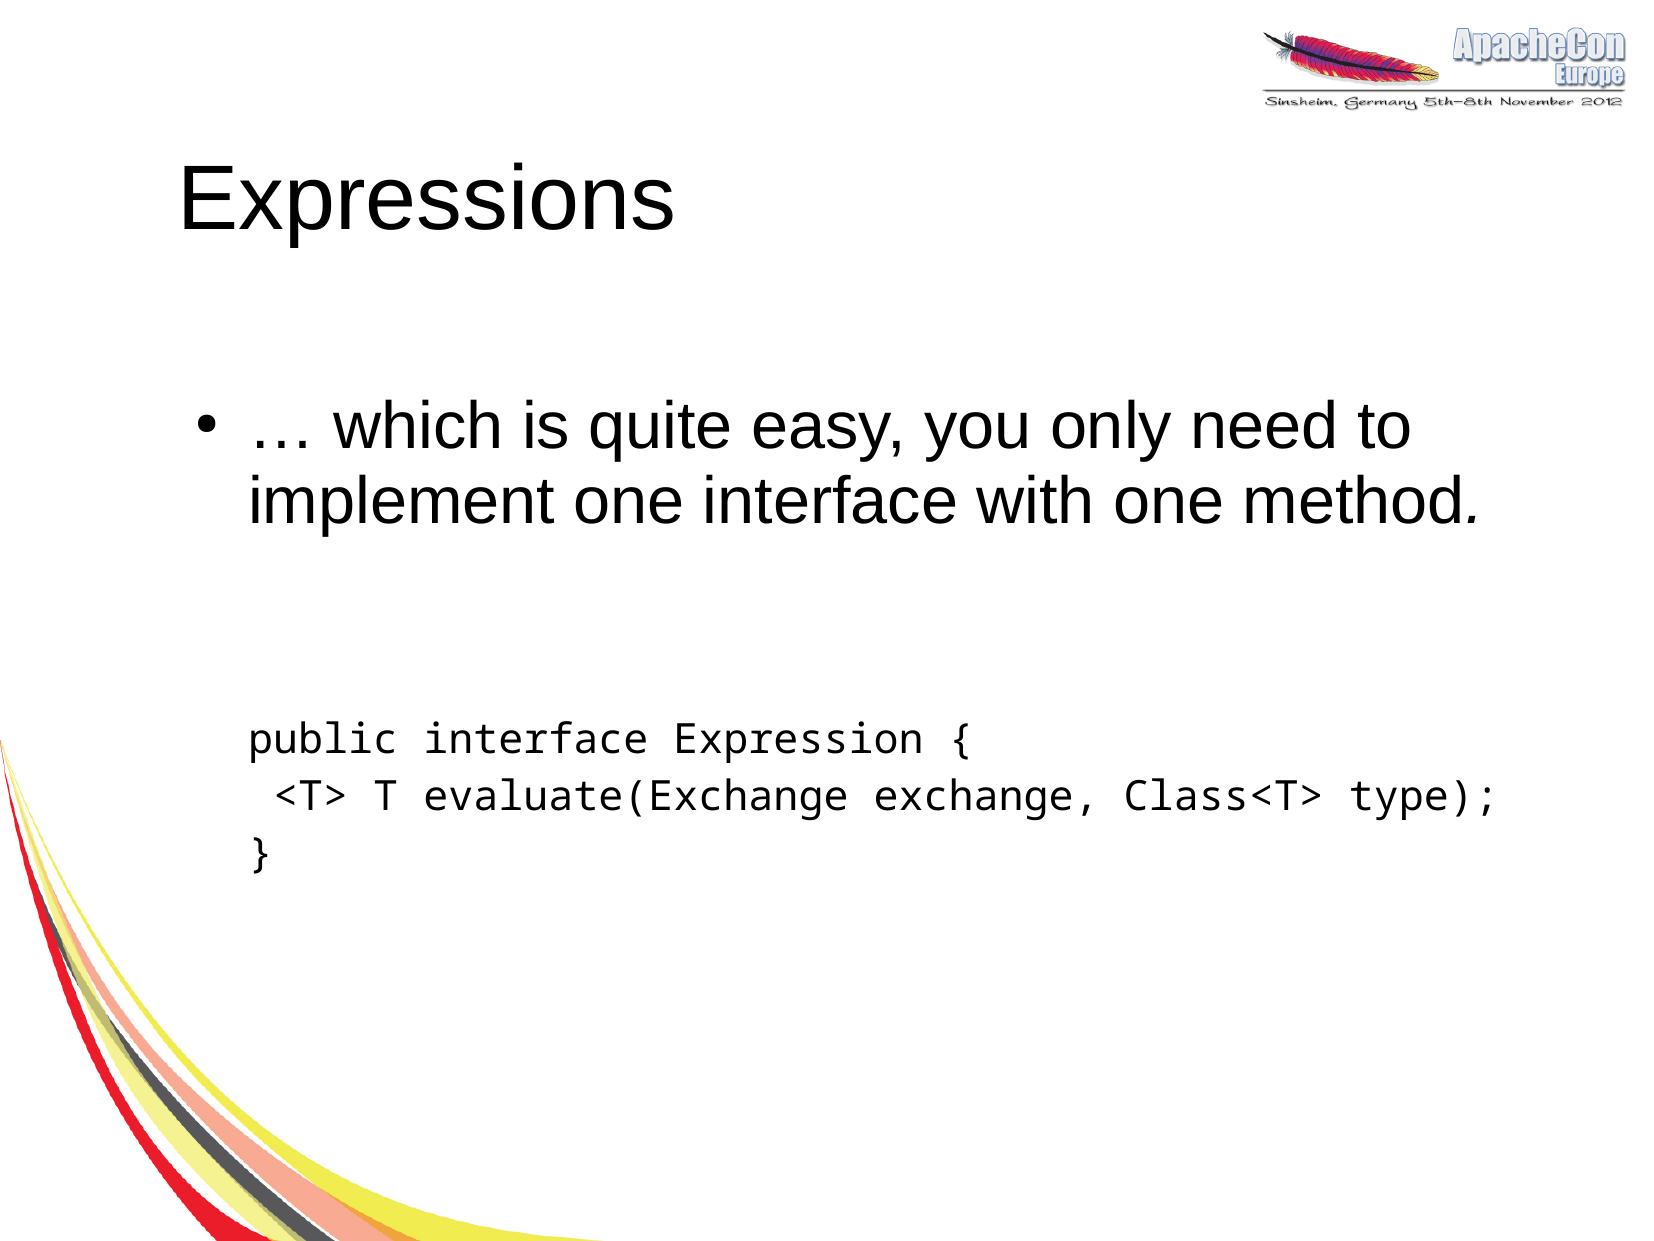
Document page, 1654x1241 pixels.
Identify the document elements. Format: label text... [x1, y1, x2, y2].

picture [0, 0, 1654, 1241]
title Expressions [177, 141, 1536, 254]
list … which is quite easy, you only need to implement one interface with one method. [177, 283, 1536, 627]
list public interface Expression { <T> T evaluate(Exchange exchange, Class<T> type); } [177, 708, 1536, 855]
